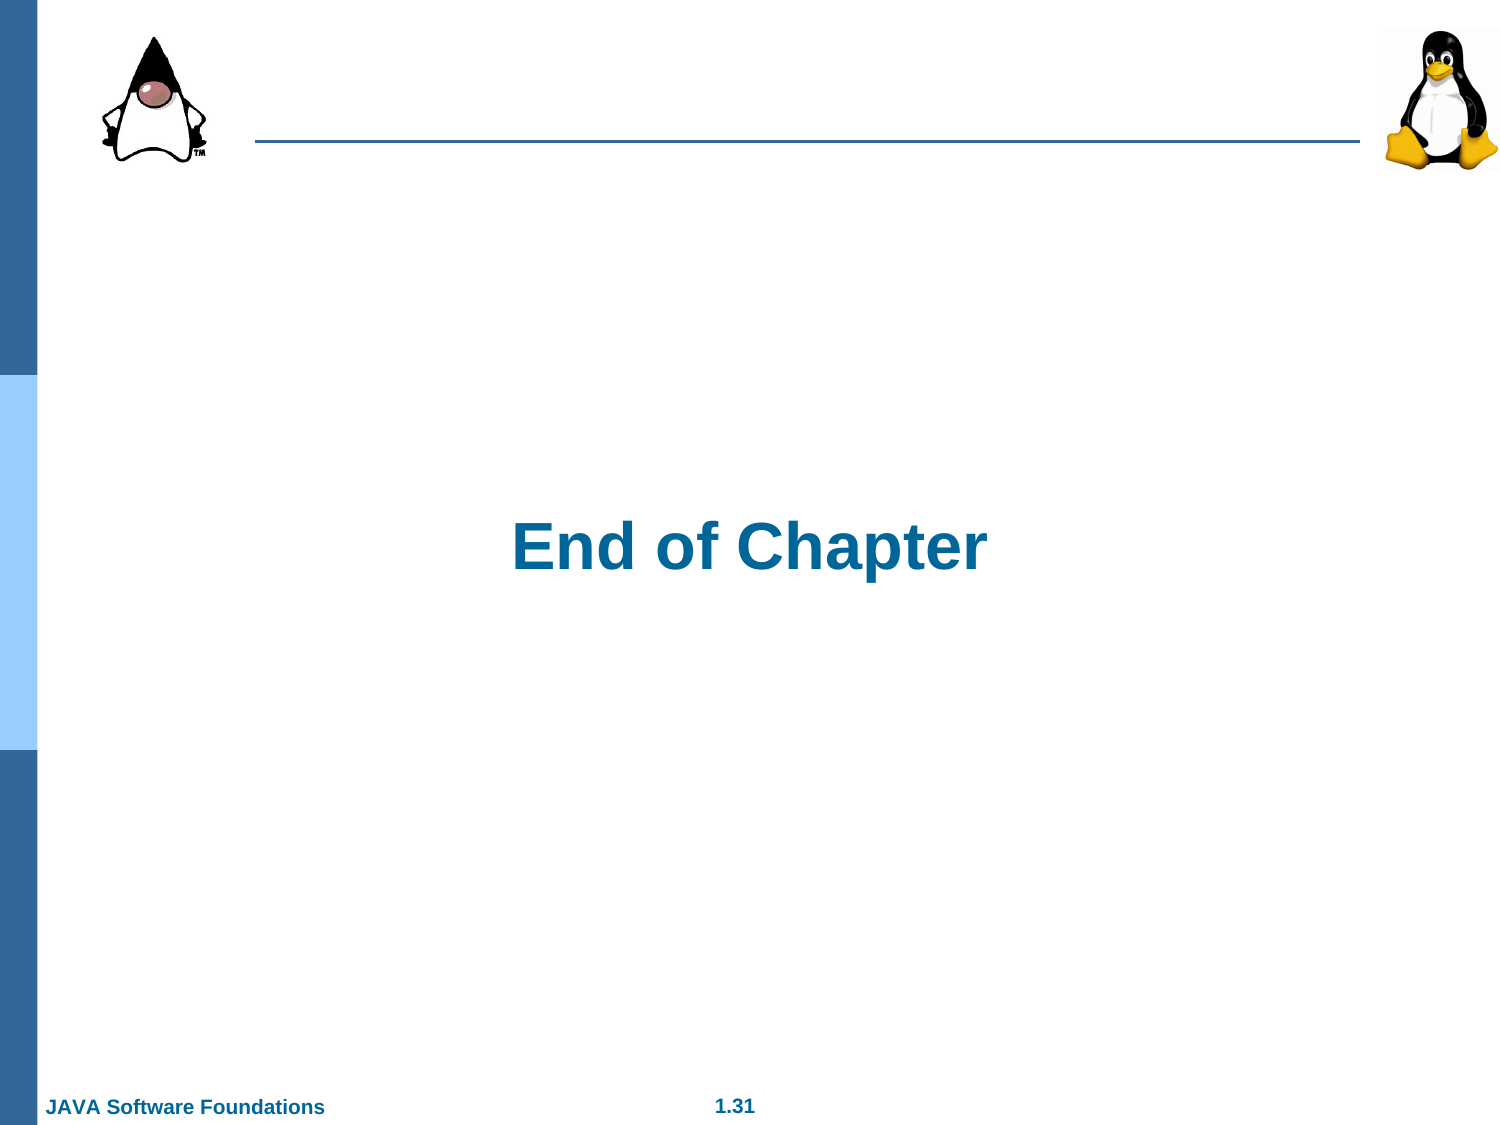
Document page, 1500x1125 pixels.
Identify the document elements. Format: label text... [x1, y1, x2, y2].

title End of Chapter [112, 349, 1388, 591]
picture [1383, 28, 1500, 173]
picture [54, 0, 255, 200]
